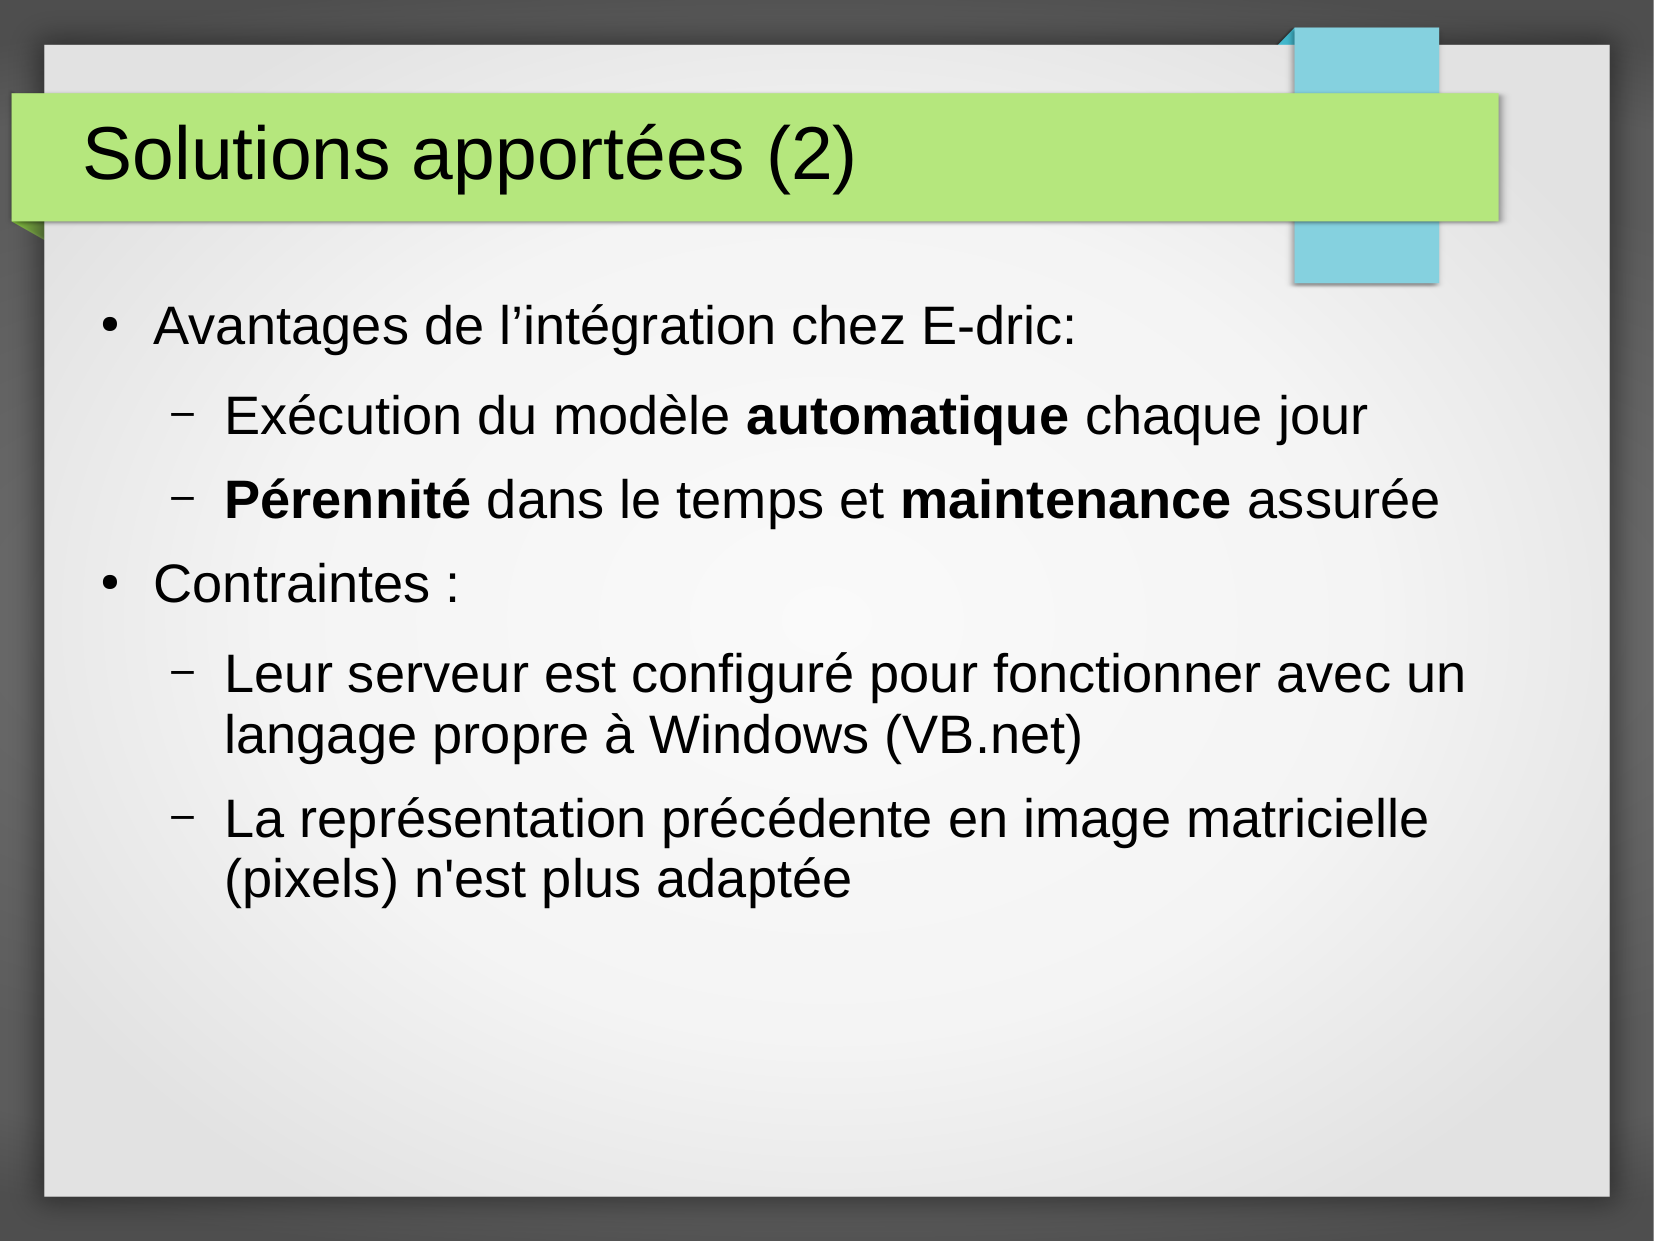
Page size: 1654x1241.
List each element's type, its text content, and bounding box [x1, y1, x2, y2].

picture [0, 0, 1654, 1241]
list Avantages de l’intégration chez E-dric: Exécution du modèle automatique chaque jour Pérennité dans le temps et maintenance assurée Contraintes : Leur serveur est configuré pour fonctionner avec un langage propre à Windows (VB.net) La représentation précédente en image matricielle (pixels) n'est plus adaptée [82, 295, 1571, 1015]
title Solutions apportées (2) [82, 94, 1264, 213]
